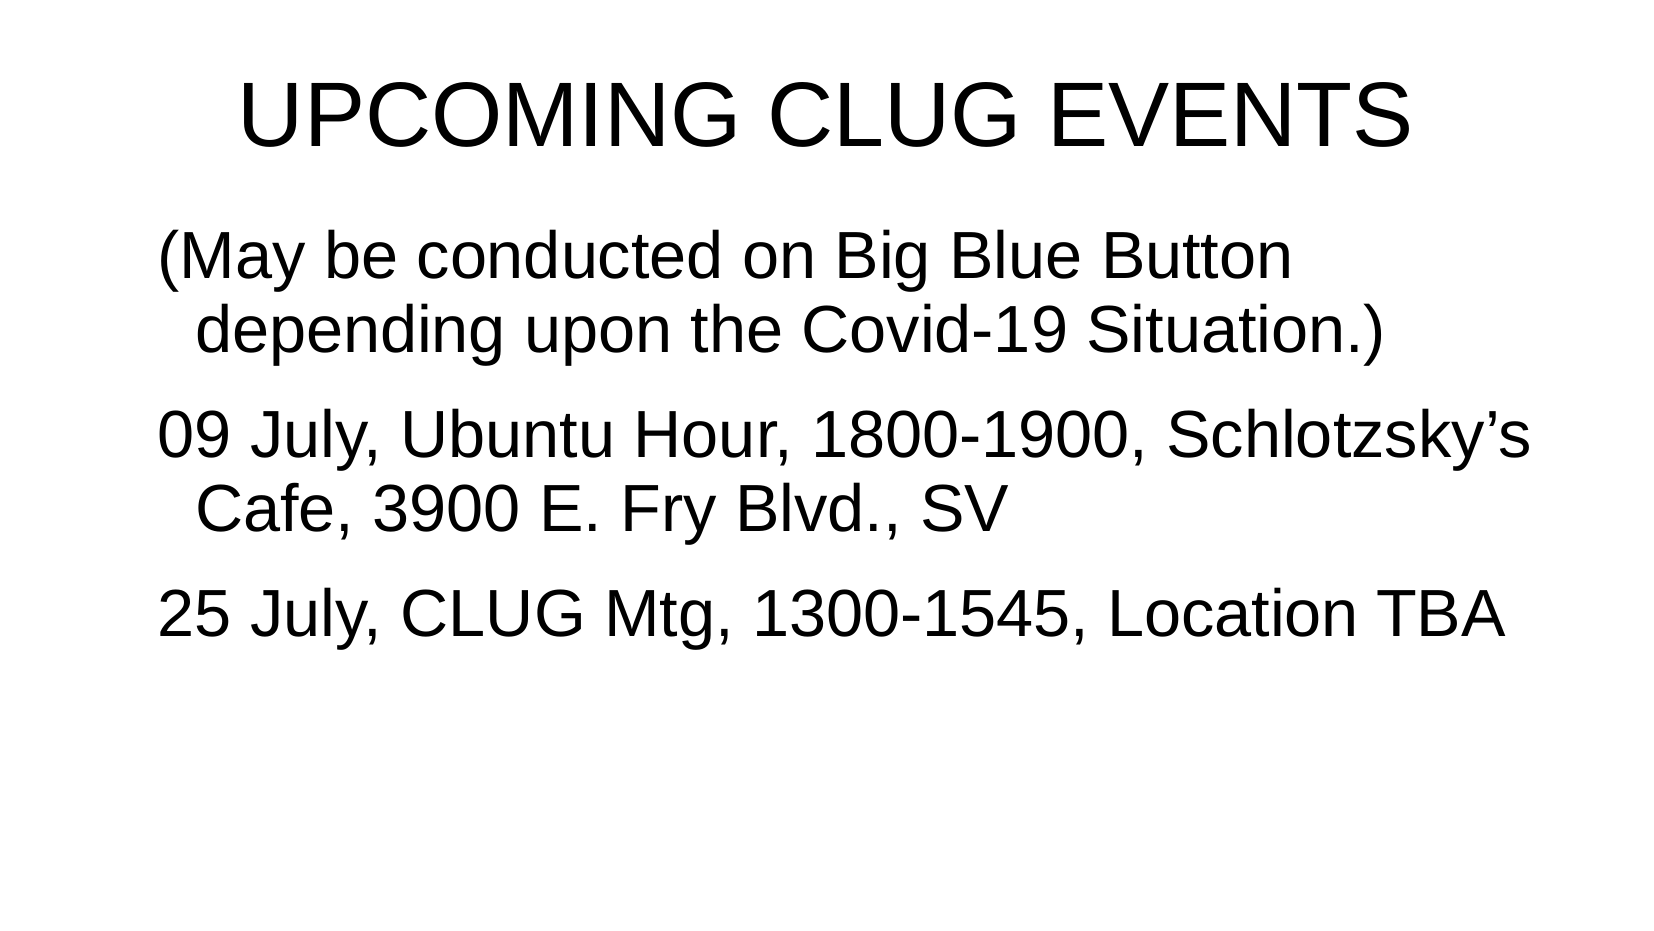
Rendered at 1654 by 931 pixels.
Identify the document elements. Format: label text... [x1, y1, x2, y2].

title UPCOMING CLUG EVENTS [82, 37, 1571, 193]
list (May be conducted on Big Blue Button depending upon the Covid-19 Situation.) 09 July, Ubuntu Hour, 1800-1900, Schlotzsky’s Cafe, 3900 E. Fry Blvd., SV 25 July, CLUG Mtg, 1300-1545, Location TBA [82, 217, 1571, 758]
